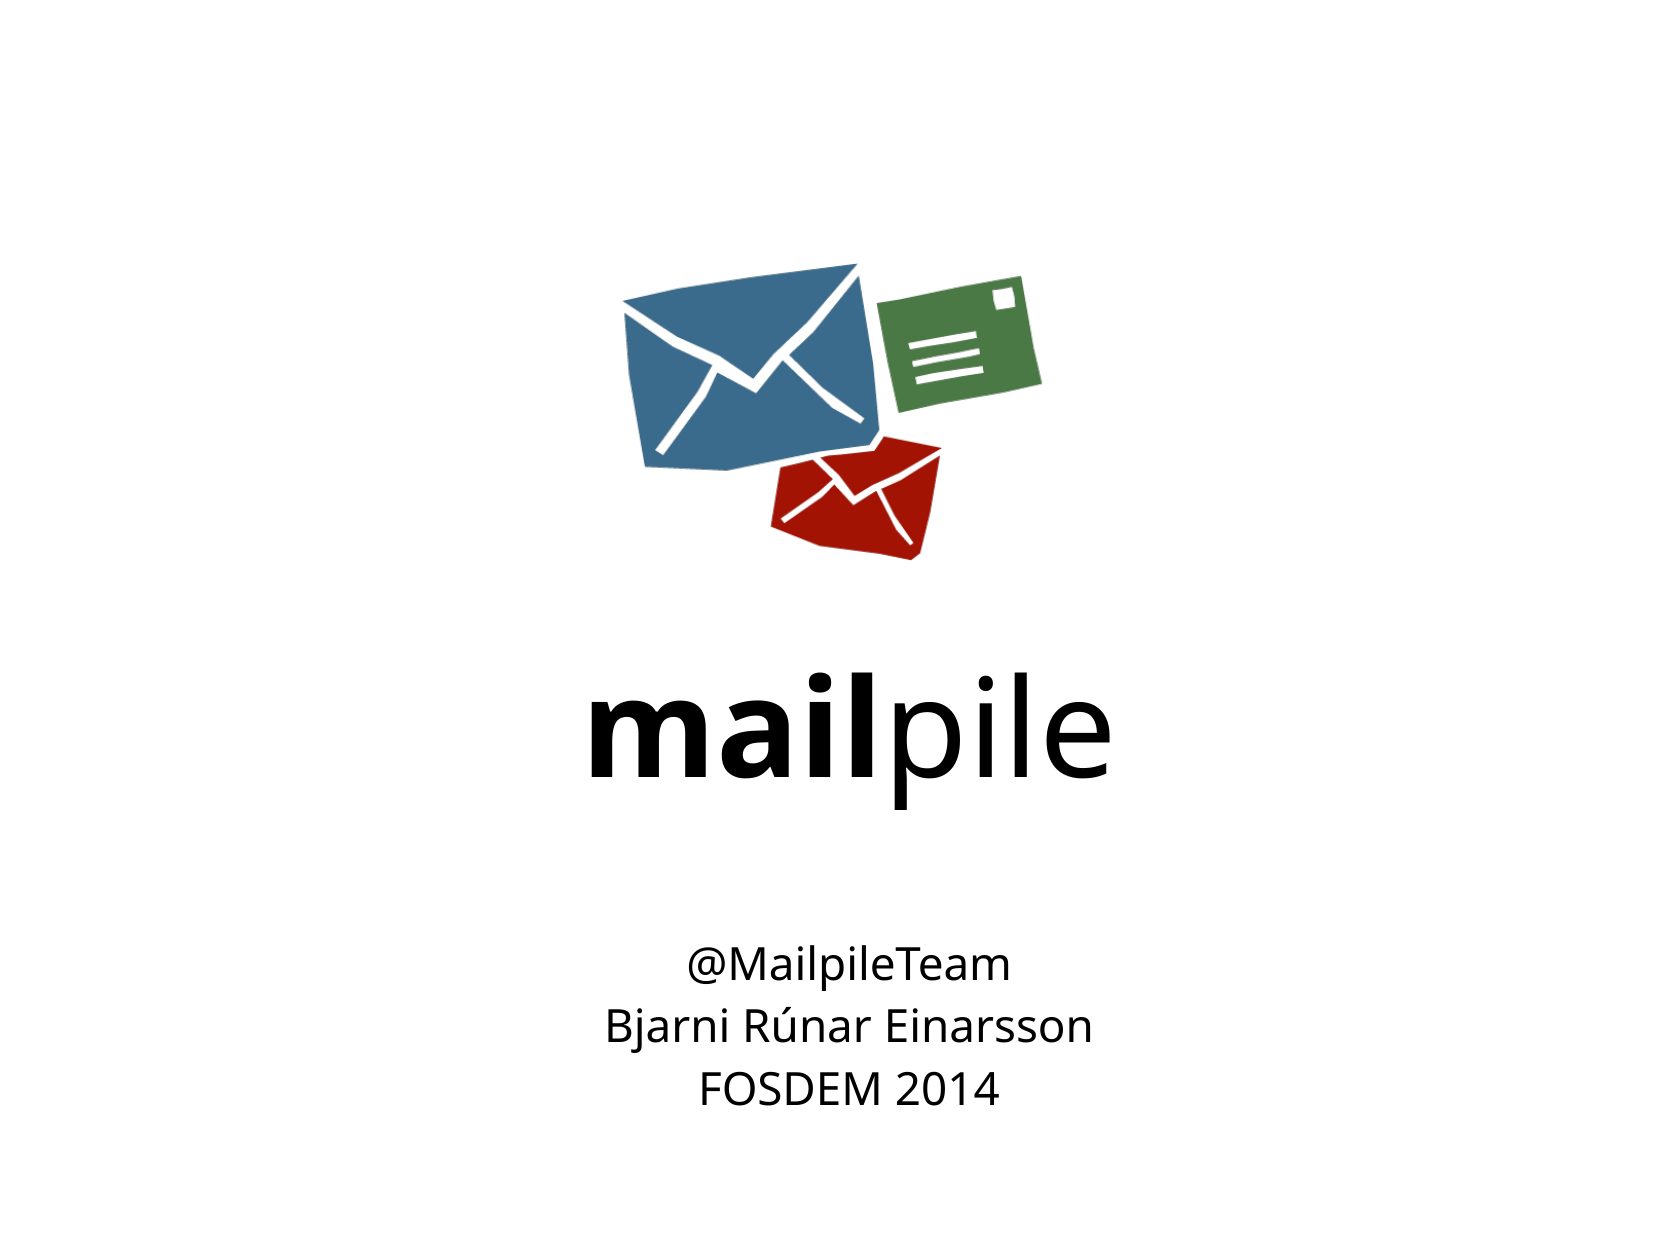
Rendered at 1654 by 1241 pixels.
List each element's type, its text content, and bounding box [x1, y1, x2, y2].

text_box mailpile @MailpileTeam Bjarni Rúnar Einarsson FOSDEM 2014 [555, 658, 1144, 1091]
picture [570, 149, 1096, 658]
